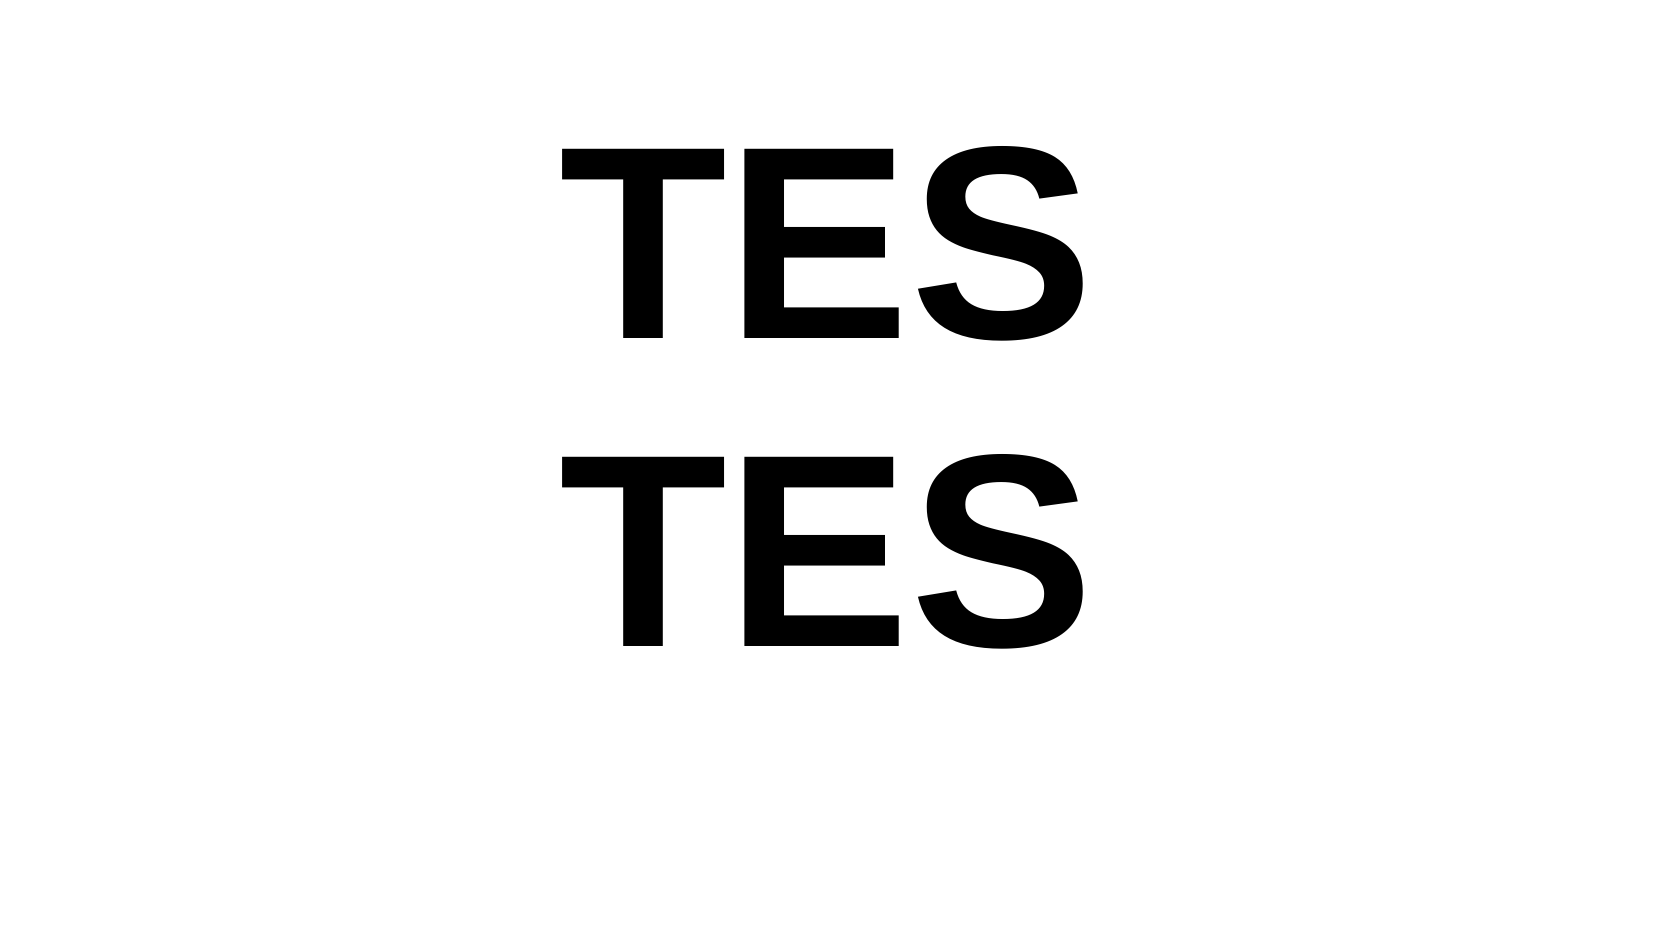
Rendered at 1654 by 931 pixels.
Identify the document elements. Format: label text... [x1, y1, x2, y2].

subtitle TES TES [82, 37, 1571, 757]
